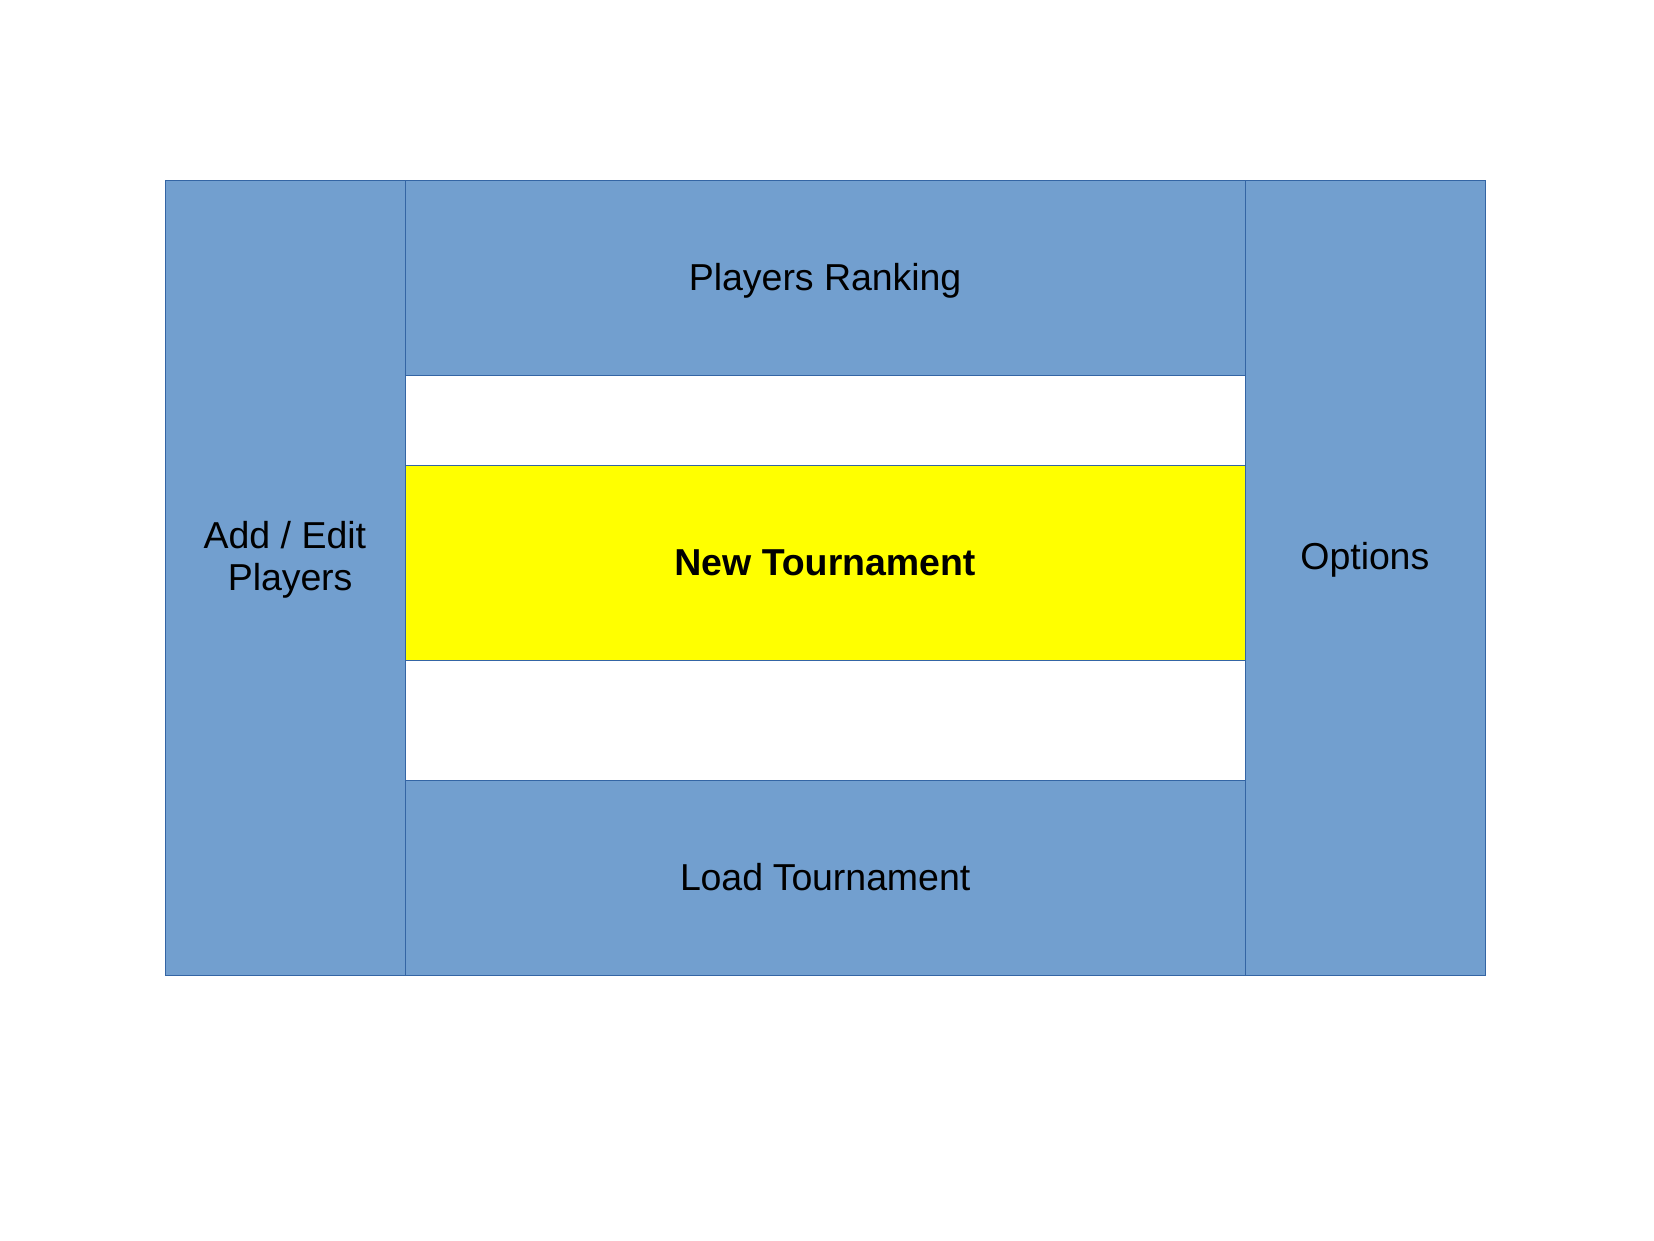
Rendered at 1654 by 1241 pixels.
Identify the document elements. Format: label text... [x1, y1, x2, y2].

text_box New Tournament [406, 465, 1245, 661]
text_box Load Tournament [405, 780, 1246, 976]
text_box Add / Edit Players [165, 180, 406, 976]
text_box Options [1245, 180, 1486, 976]
text_box Players Ranking [405, 180, 1246, 376]
